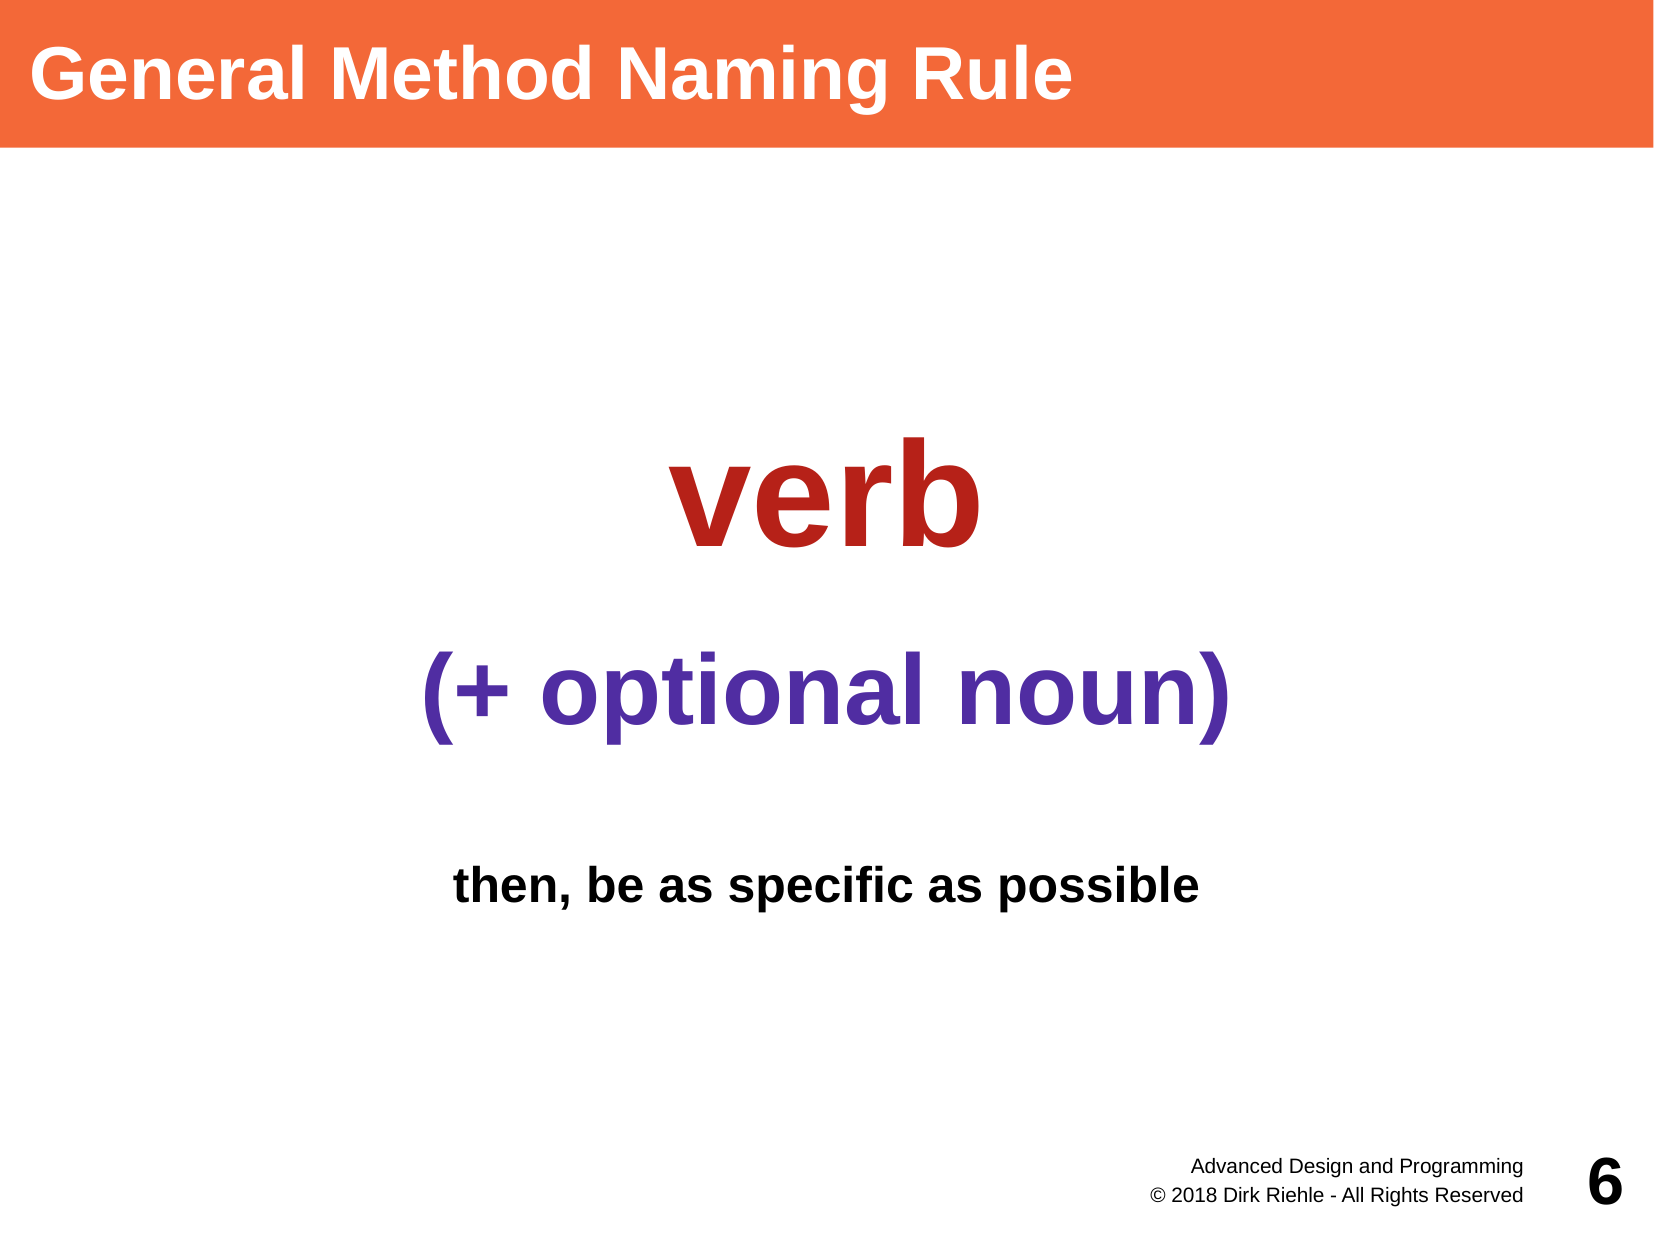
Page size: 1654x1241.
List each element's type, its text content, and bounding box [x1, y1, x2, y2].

title General Method Naming Rule [0, 0, 1654, 148]
subtitle verb (+ optional noun) then, be as specific as possible [29, 177, 1625, 1063]
